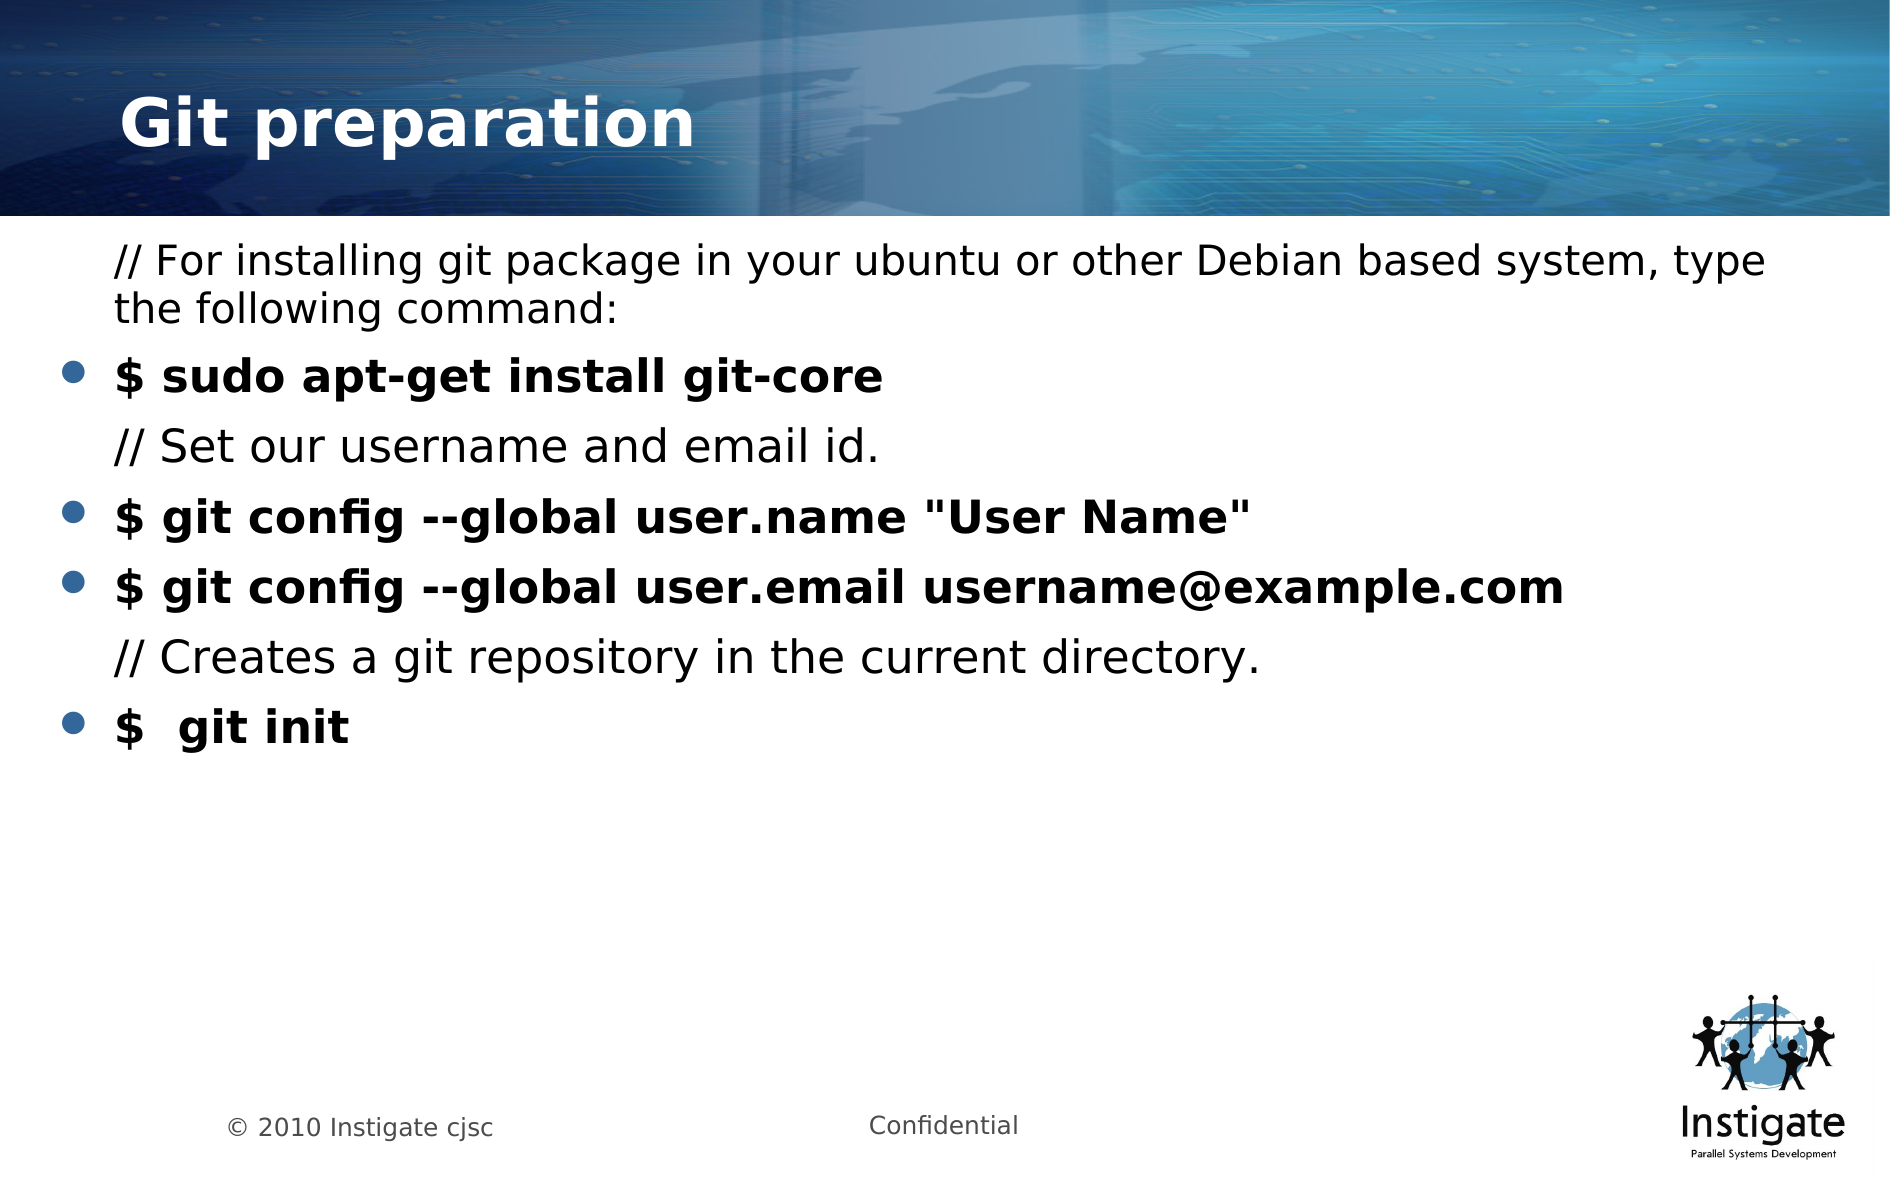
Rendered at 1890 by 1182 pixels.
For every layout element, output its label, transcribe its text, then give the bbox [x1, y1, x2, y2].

title Git preparation [94, 54, 1793, 210]
picture [0, 0, 1890, 216]
picture [1650, 956, 1876, 1182]
list // For installing git package in your ubuntu or other Debian based system, type the following command: $ sudo apt-get install git-core // Set our username and email id. $ git config --global user.name "User Name" $ git config --global user.email username@example.com // Creates a git repository in the current directory. $ git init [59, 236, 1831, 1001]
